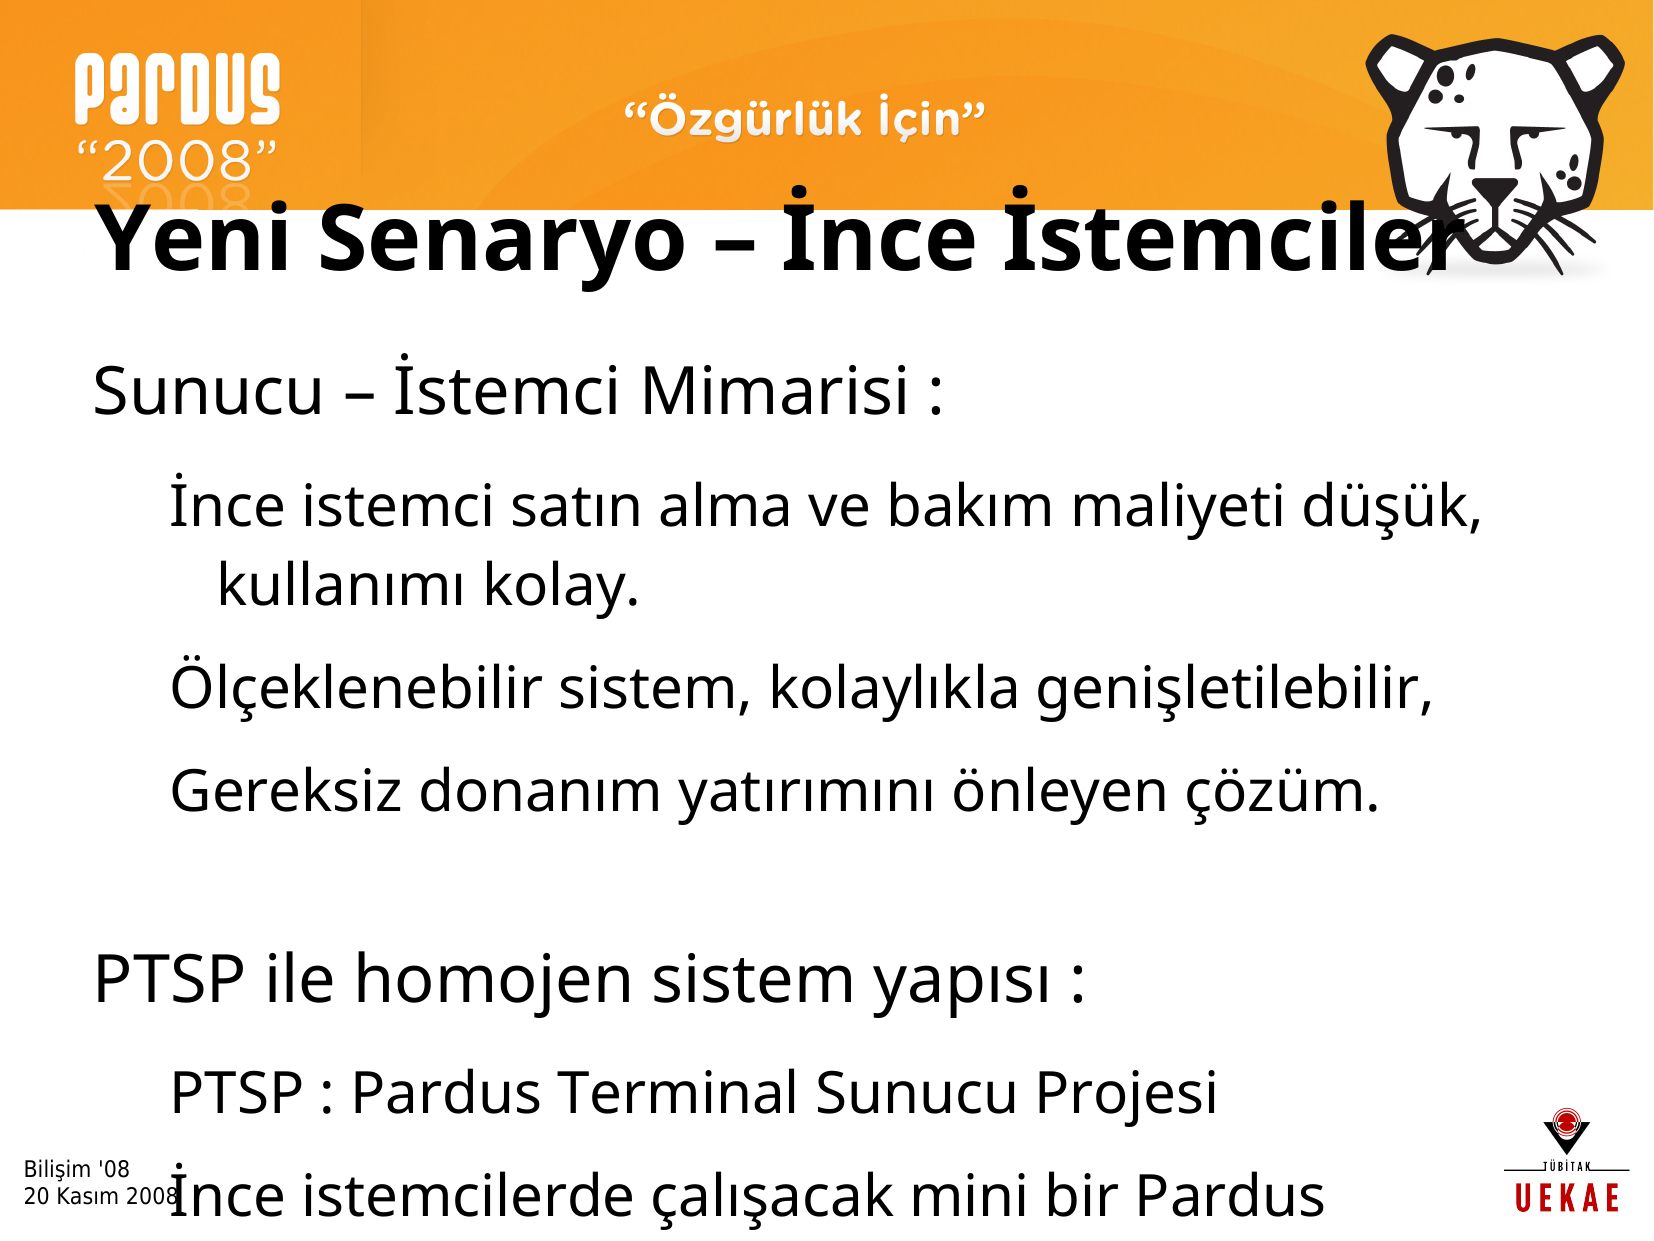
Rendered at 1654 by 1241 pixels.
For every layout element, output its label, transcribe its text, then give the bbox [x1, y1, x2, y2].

picture [1500, 1104, 1634, 1215]
picture [0, 0, 1654, 293]
title Yeni Senaryo – İnce İstemciler [75, 128, 1488, 343]
list Sunucu – İstemci Mimarisi : İnce istemci satın alma ve bakım maliyeti düşük, kullanımı kolay. Ölçeklenebilir sistem, kolaylıkla genişletilebilir, Gereksiz donanım yatırımını önleyen çözüm. PTSP ile homojen sistem yapısı : PTSP : Pardus Terminal Sunucu Projesi İnce istemcilerde çalışacak mini bir Pardus dağıtımı, Sunucularda bu ince istemcilere hizmet verecek sunucu yazılımları. [75, 343, 1576, 1142]
